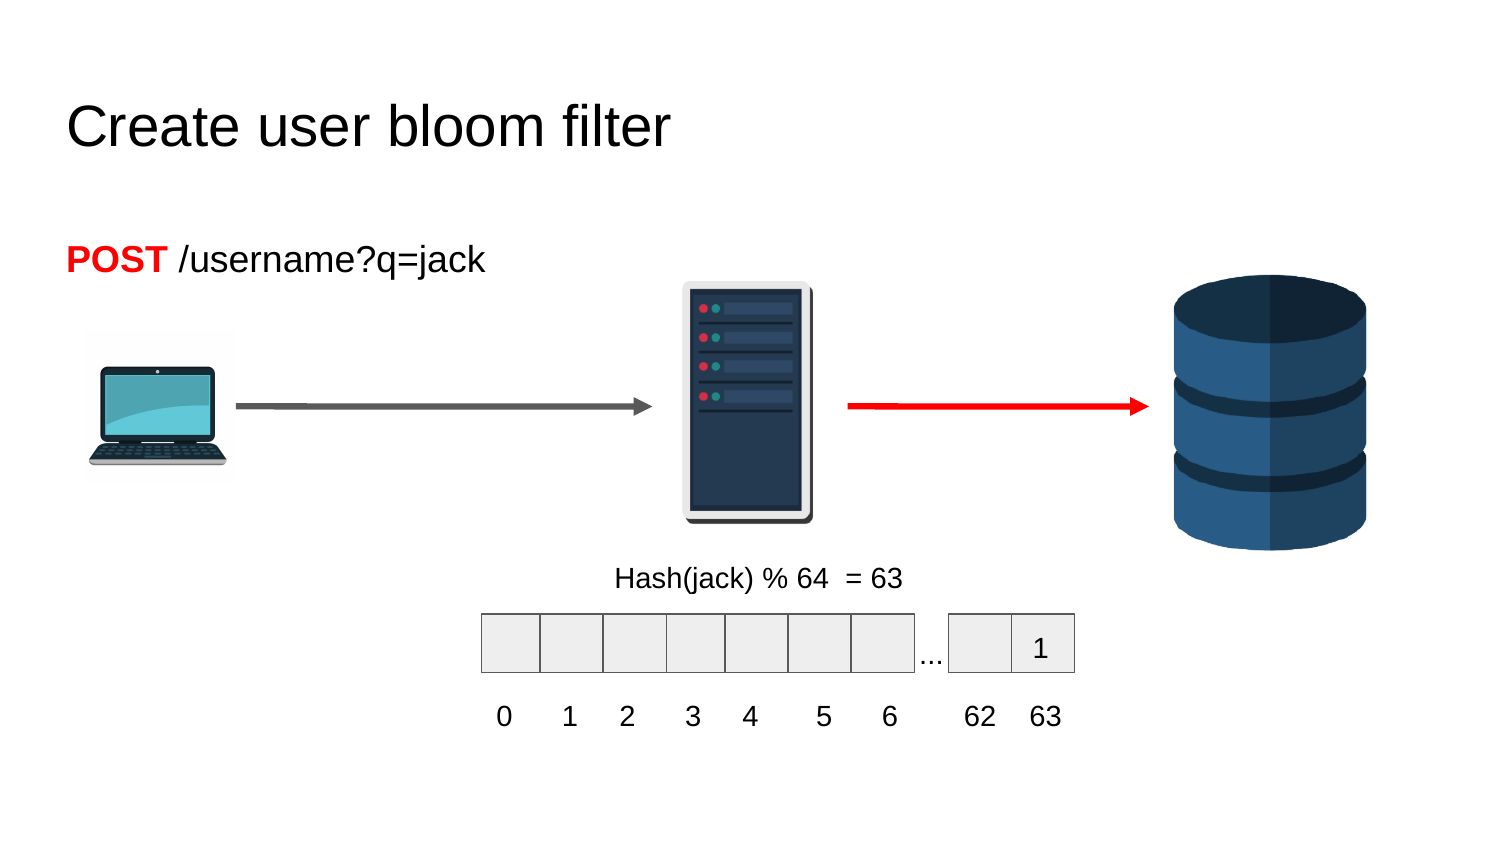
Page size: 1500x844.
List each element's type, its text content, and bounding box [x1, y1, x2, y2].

text_box [481, 613, 915, 673]
text_box ... [904, 620, 1002, 667]
picture [84, 330, 236, 483]
text_box [948, 613, 1075, 673]
text_box Hash(jack) % 64 = 63 [599, 544, 965, 603]
picture [652, 250, 848, 544]
text_box 0 1 2 3 4 5 6 62 63 [473, 682, 1120, 728]
picture [1148, 244, 1397, 568]
title Create user bloom filter [51, 72, 1096, 167]
text_box POST /username?q=jack [51, 219, 545, 314]
text_box 1 [1017, 613, 1069, 646]
